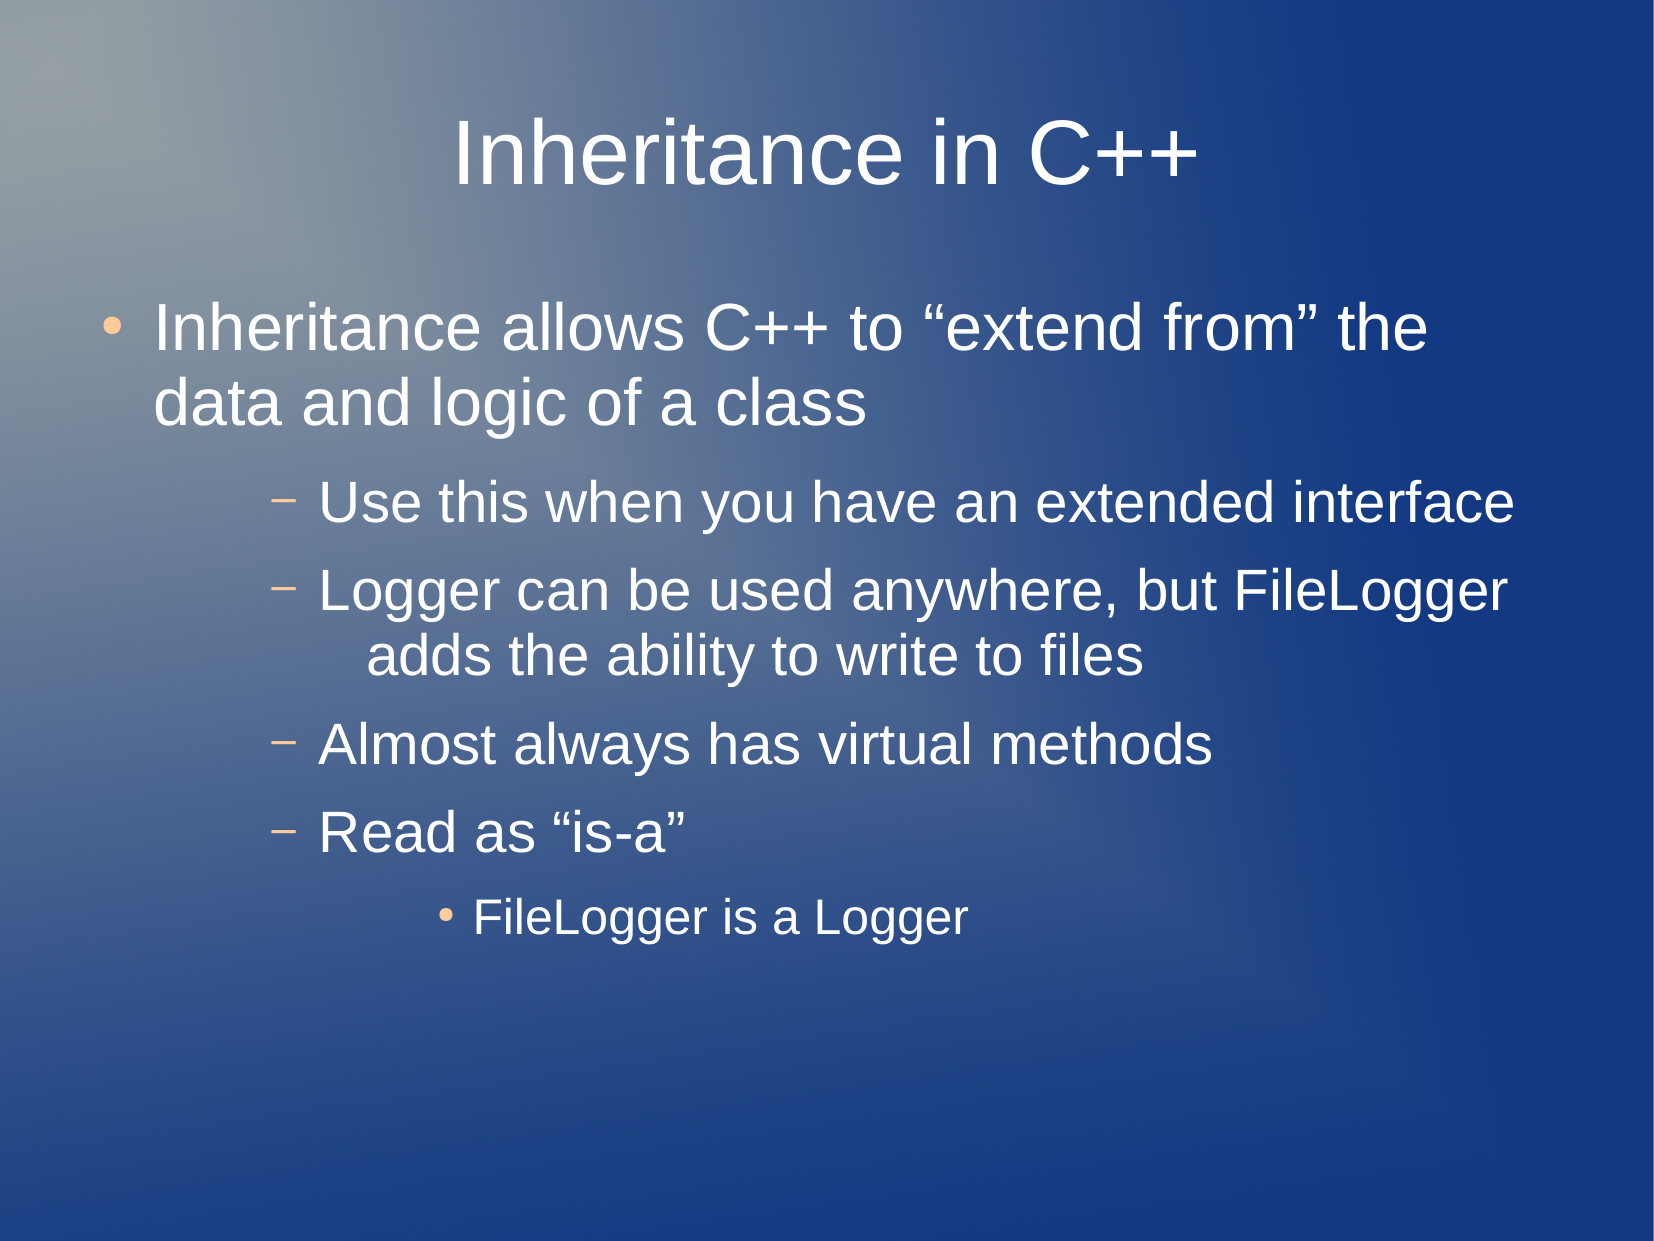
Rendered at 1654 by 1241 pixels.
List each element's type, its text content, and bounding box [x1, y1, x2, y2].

title Inheritance in C++ [82, 49, 1571, 257]
picture [0, 0, 1654, 1241]
list Inheritance allows C++ to “extend from” the data and logic of a class Use this when you have an extended interface Logger can be used anywhere, but FileLogger adds the ability to write to files Almost always has virtual methods Read as “is-a” FileLogger is a Logger [82, 290, 1571, 1109]
